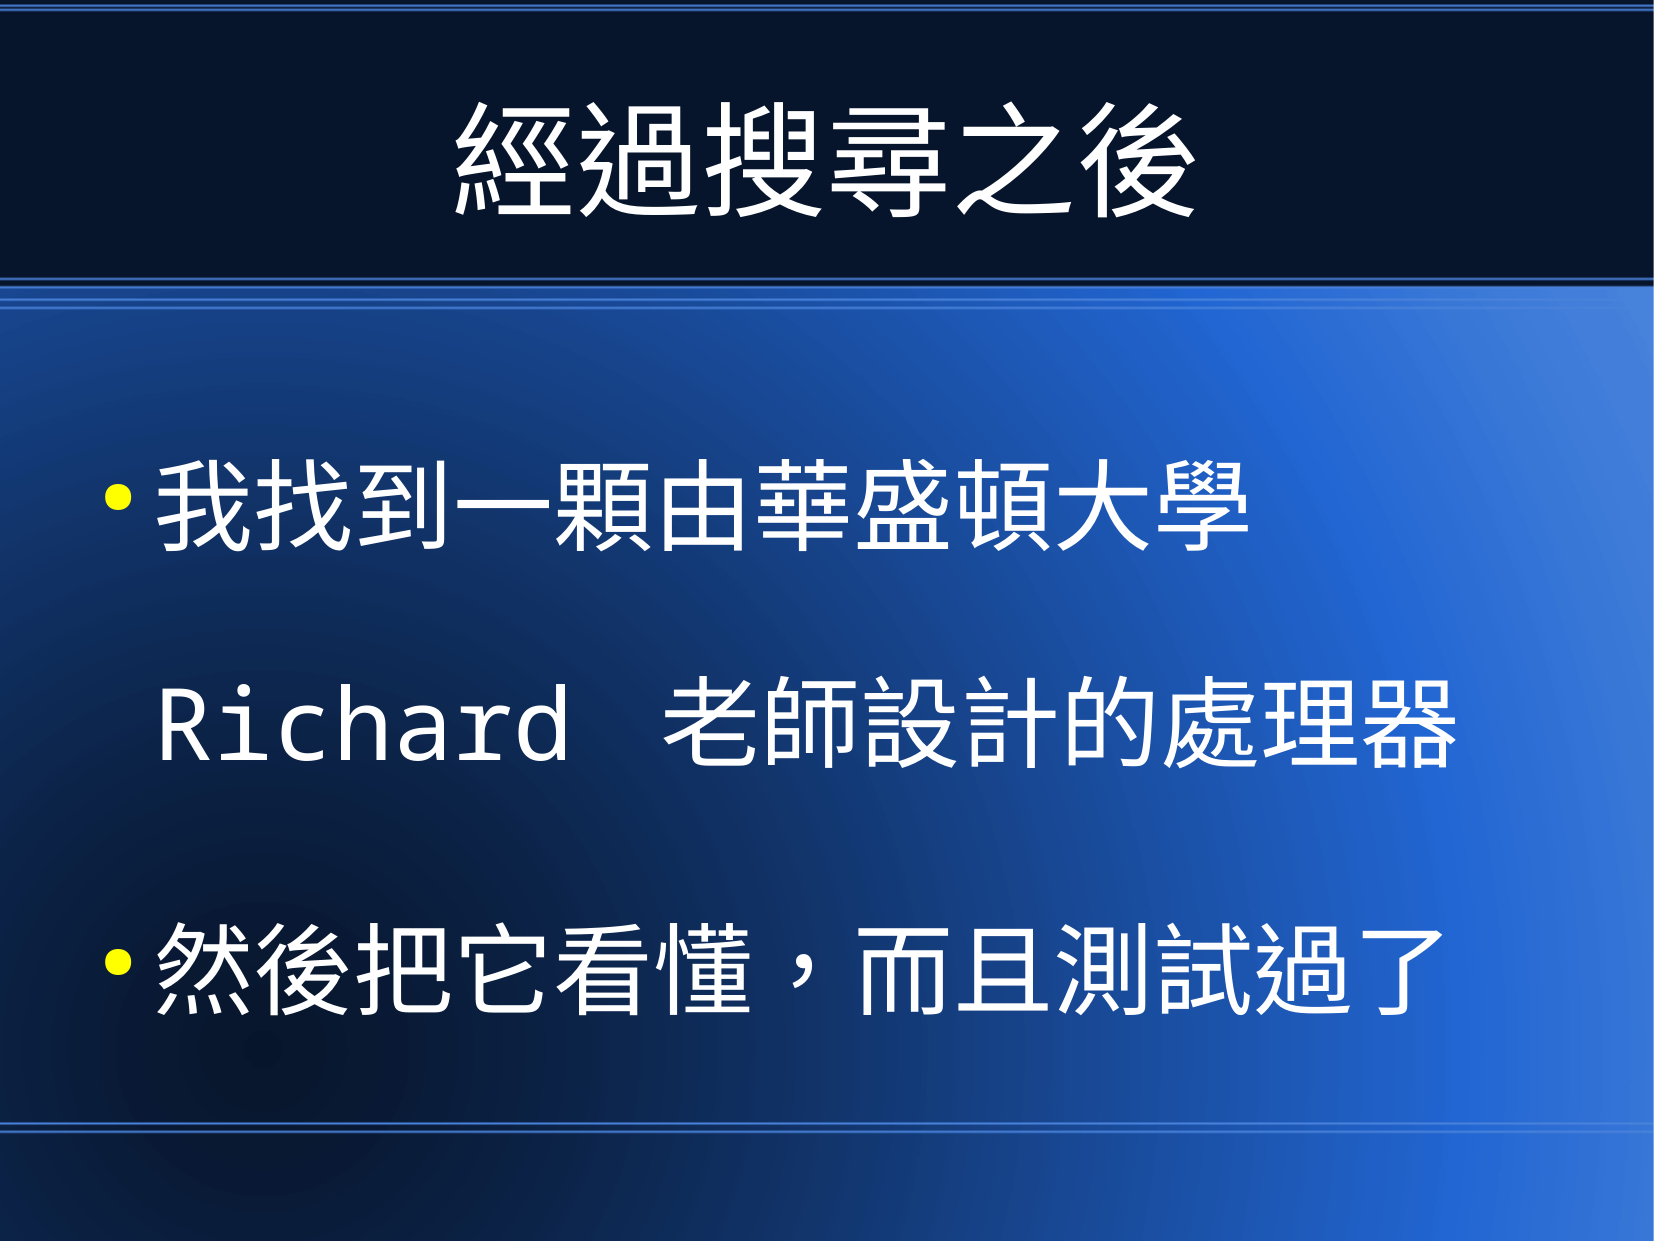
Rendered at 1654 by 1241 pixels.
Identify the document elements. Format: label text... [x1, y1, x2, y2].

picture [0, 0, 1654, 1241]
title 經過搜尋之後 [82, 49, 1571, 257]
list 我找到一顆由華盛頓大學Richard 老師設計的處理器 然後把它看懂，而且測試過了 [82, 355, 1571, 1241]
